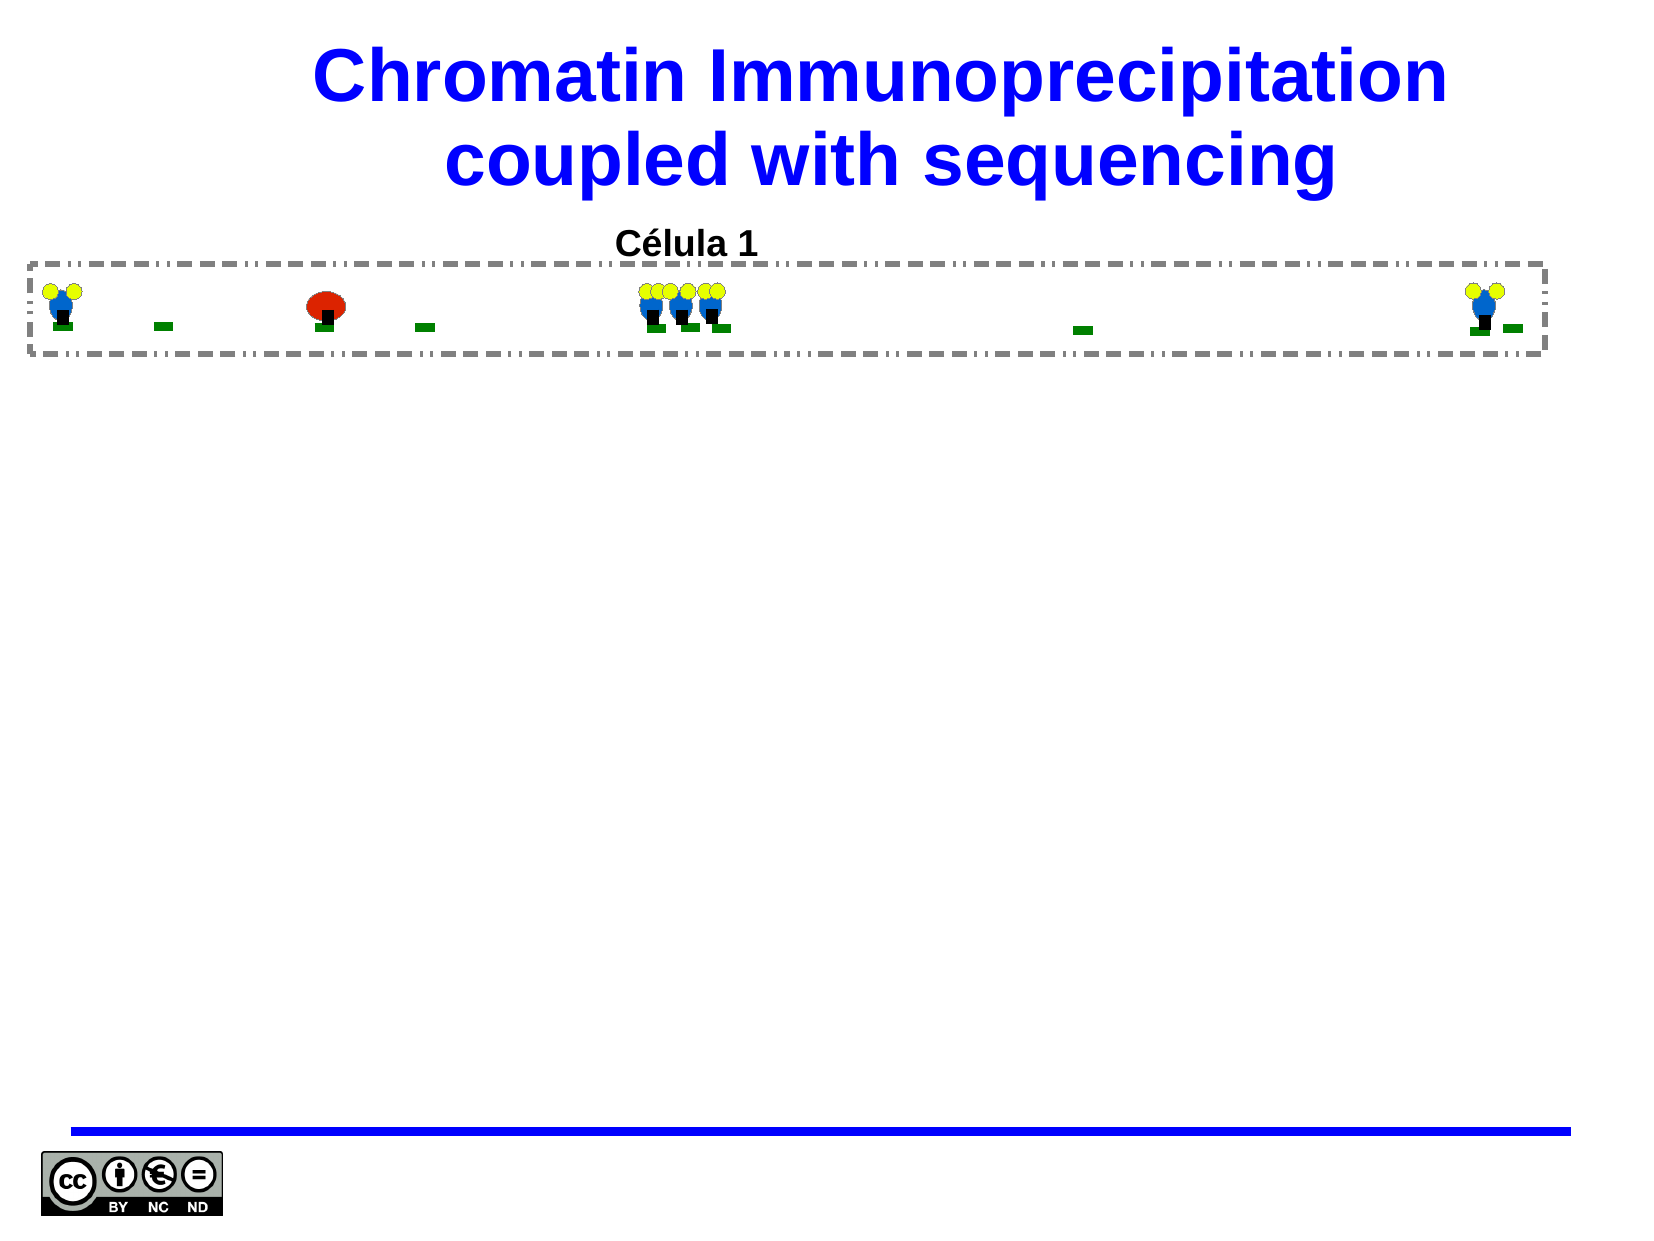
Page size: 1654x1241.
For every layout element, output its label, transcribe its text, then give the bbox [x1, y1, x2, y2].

title Chromatin Immunoprecipitation coupled with sequencing [147, 13, 1636, 222]
picture [41, 1151, 223, 1216]
text_box Célula 1 [600, 215, 774, 272]
text_box [30, 263, 1546, 354]
